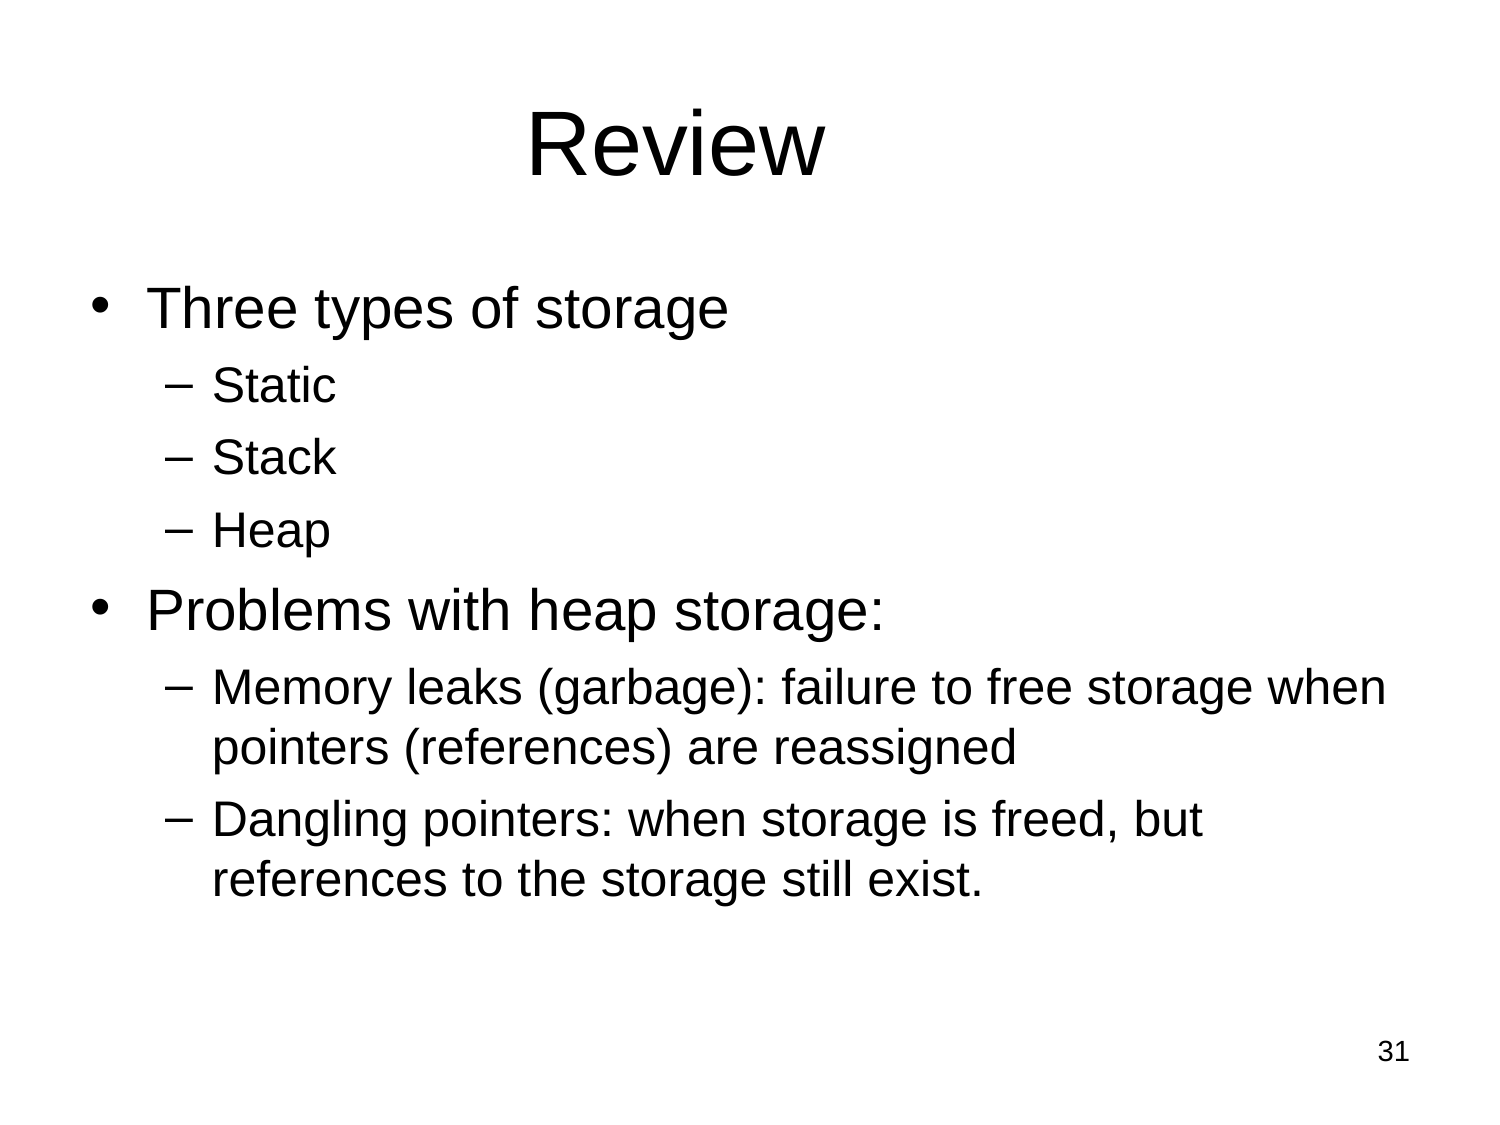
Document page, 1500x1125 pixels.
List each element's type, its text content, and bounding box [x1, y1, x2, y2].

title Review [75, 45, 1426, 233]
text_box <number> [1074, 1024, 1426, 1103]
list Three types of storage Static Stack Heap Problems with heap storage: Memory leaks (garbage): failure to free storage when pointers (references) are reassigned Dangling pointers: when storage is freed, but references to the storage still exist. [75, 262, 1426, 1006]
